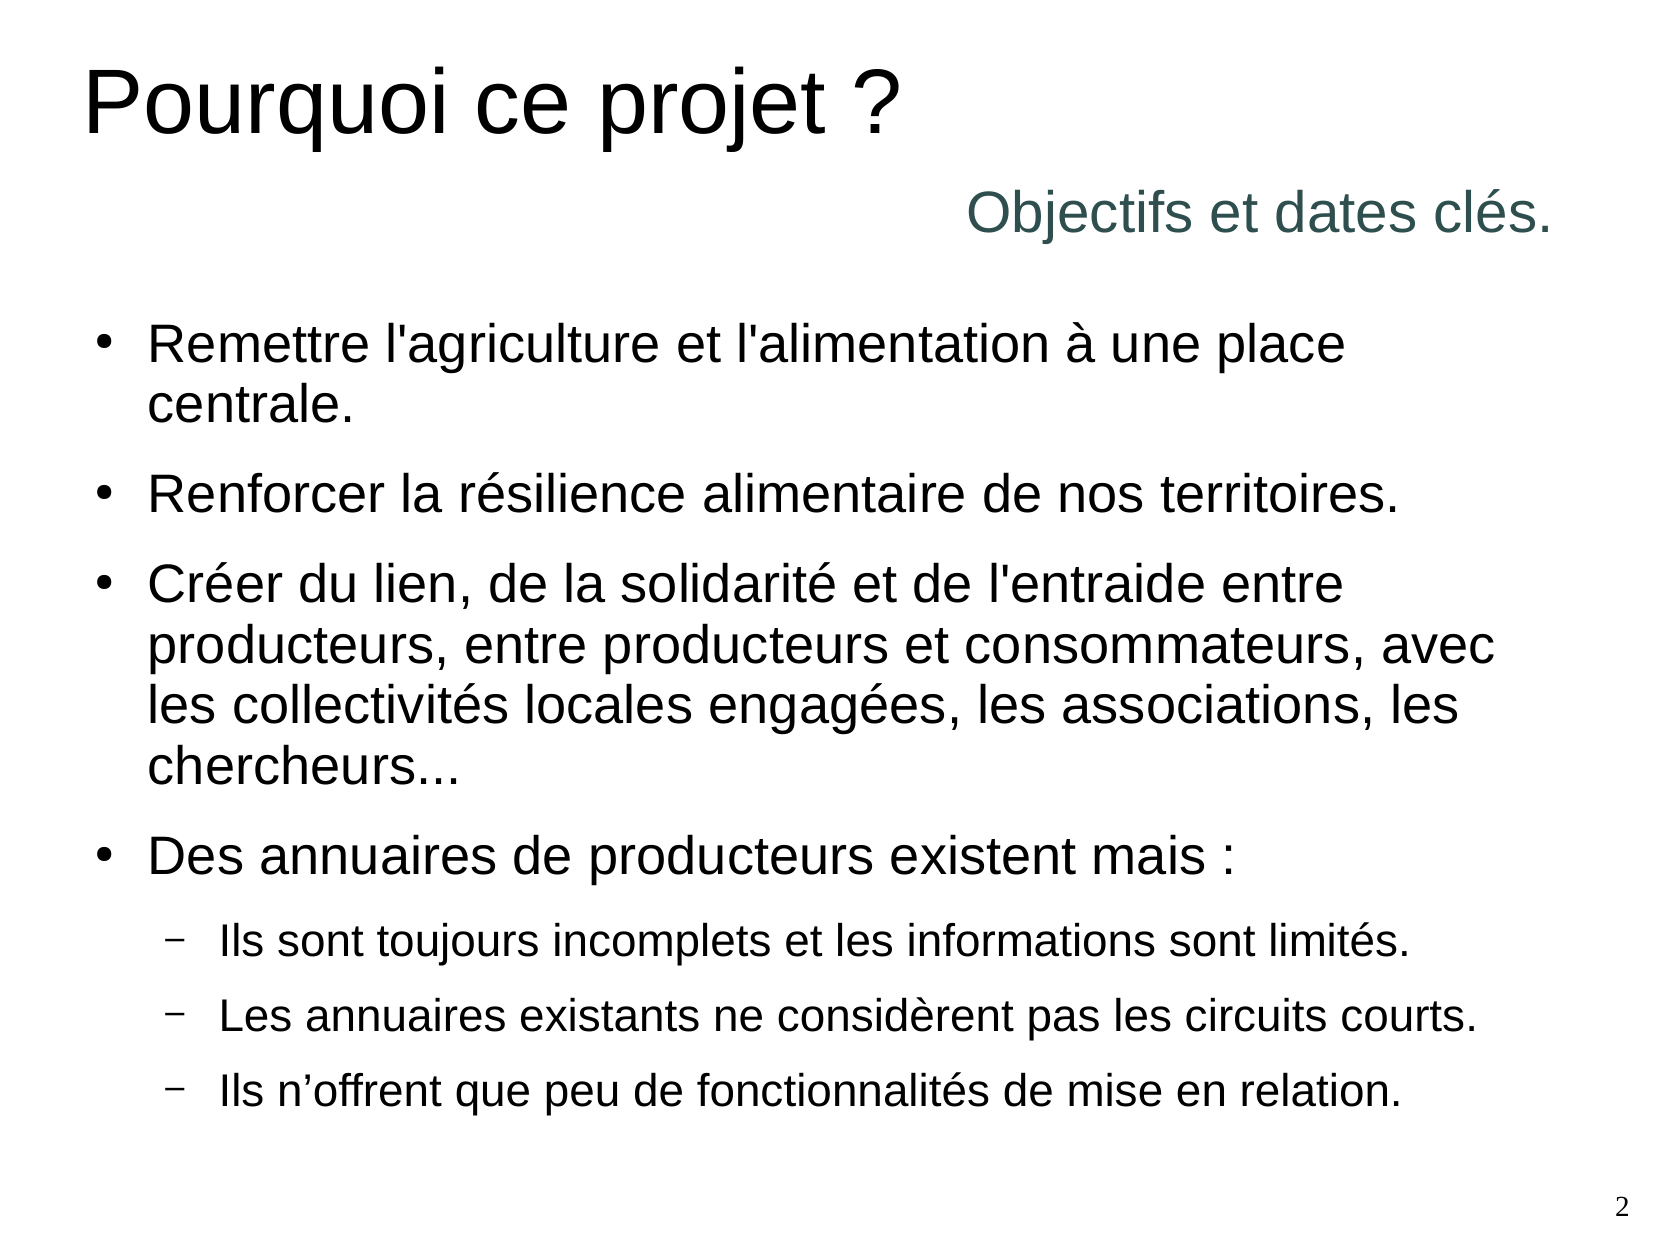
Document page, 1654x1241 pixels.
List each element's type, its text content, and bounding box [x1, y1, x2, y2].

list Remettre l'agriculture et l'alimentation à une place centrale. Renforcer la résilience alimentaire de nos territoires. Créer du lien, de la solidarité et de l'entraide entre producteurs, entre producteurs et consommateurs, avec les collectivités locales engagées, les associations, les chercheurs... Des annuaires de producteurs existent mais : Ils sont toujours incomplets et les informations sont limités. Les annuaires existants ne considèrent pas les circuits courts. Ils n’offrent que peu de fonctionnalités de mise en relation. [76, 312, 1565, 1110]
title Objectifs et dates clés. [82, 165, 1571, 260]
title Pourquoi ce projet ? [82, 49, 1571, 154]
